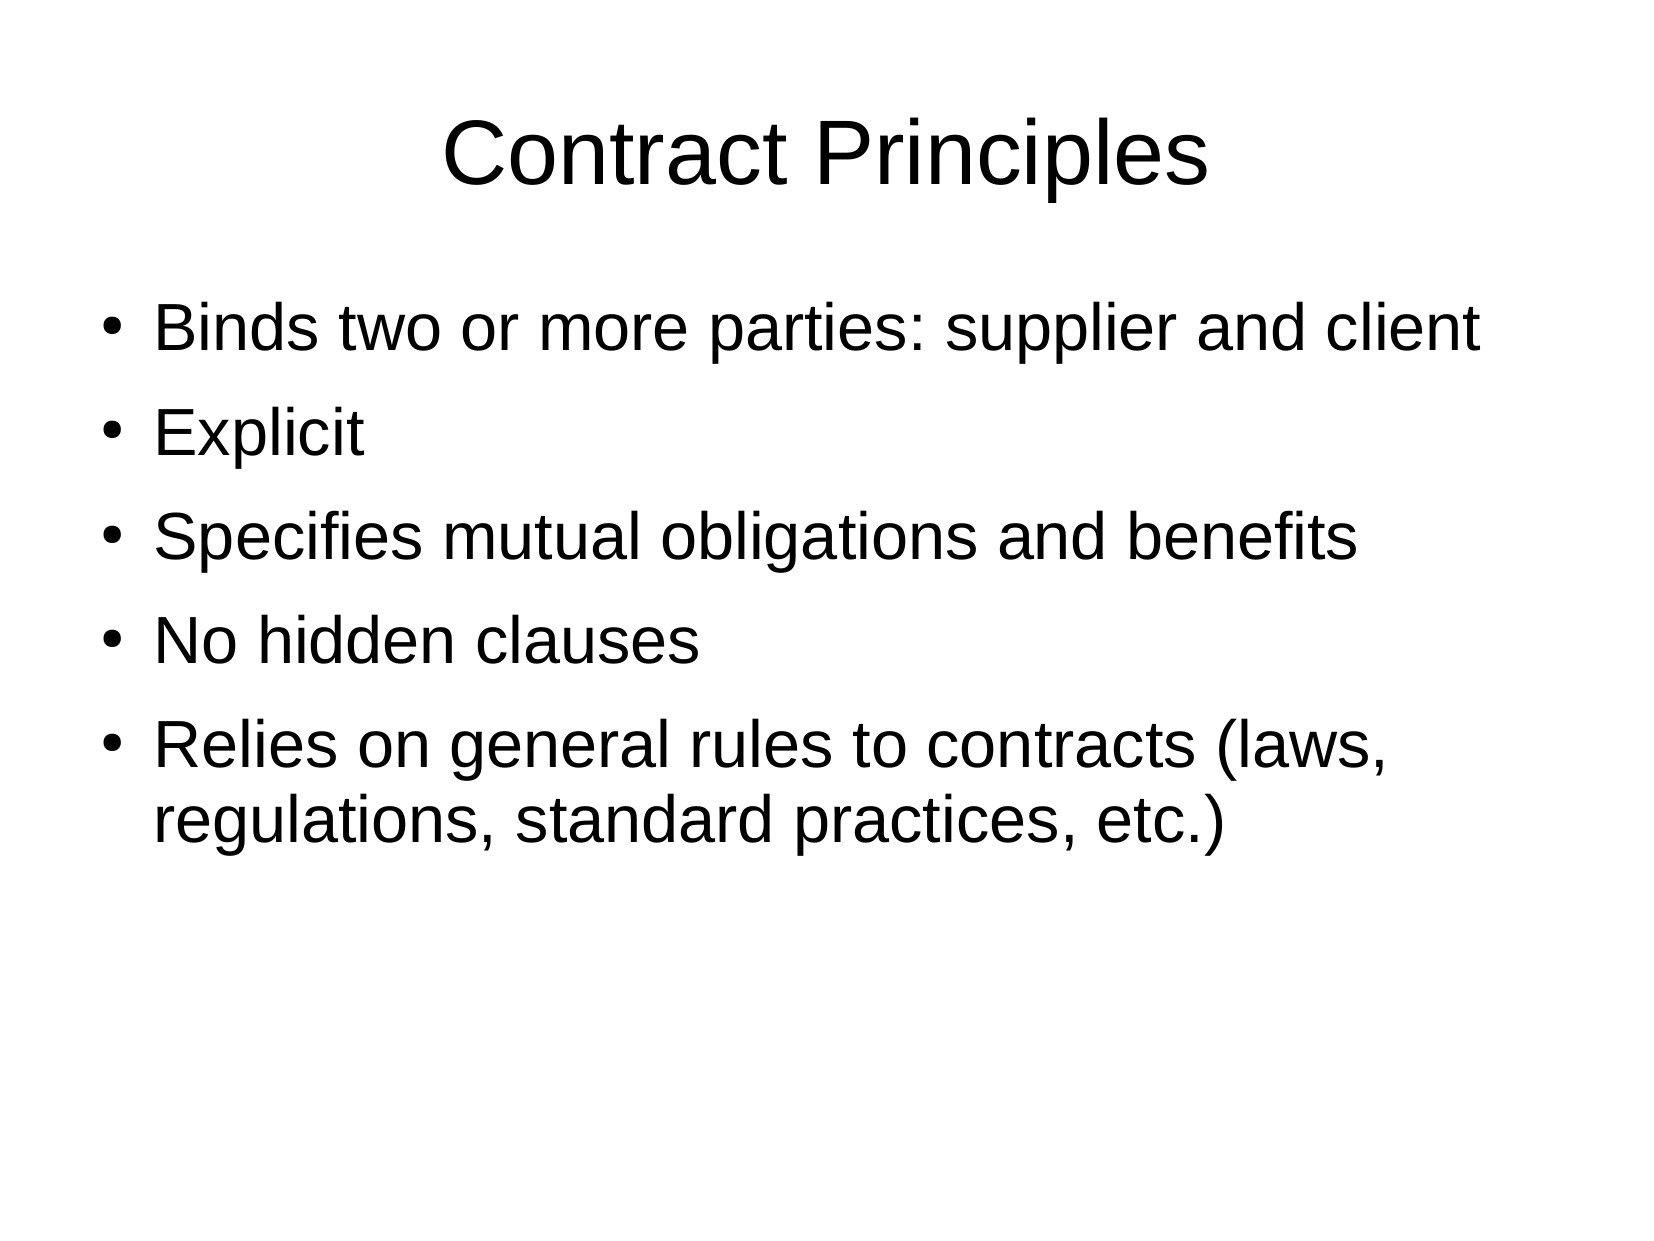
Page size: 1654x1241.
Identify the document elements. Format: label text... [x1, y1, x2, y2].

list Binds two or more parties: supplier and client Explicit Specifies mutual obligations and benefits No hidden clauses Relies on general rules to contracts (laws, regulations, standard practices, etc.) [82, 290, 1571, 1094]
title Contract Principles [82, 56, 1571, 250]
